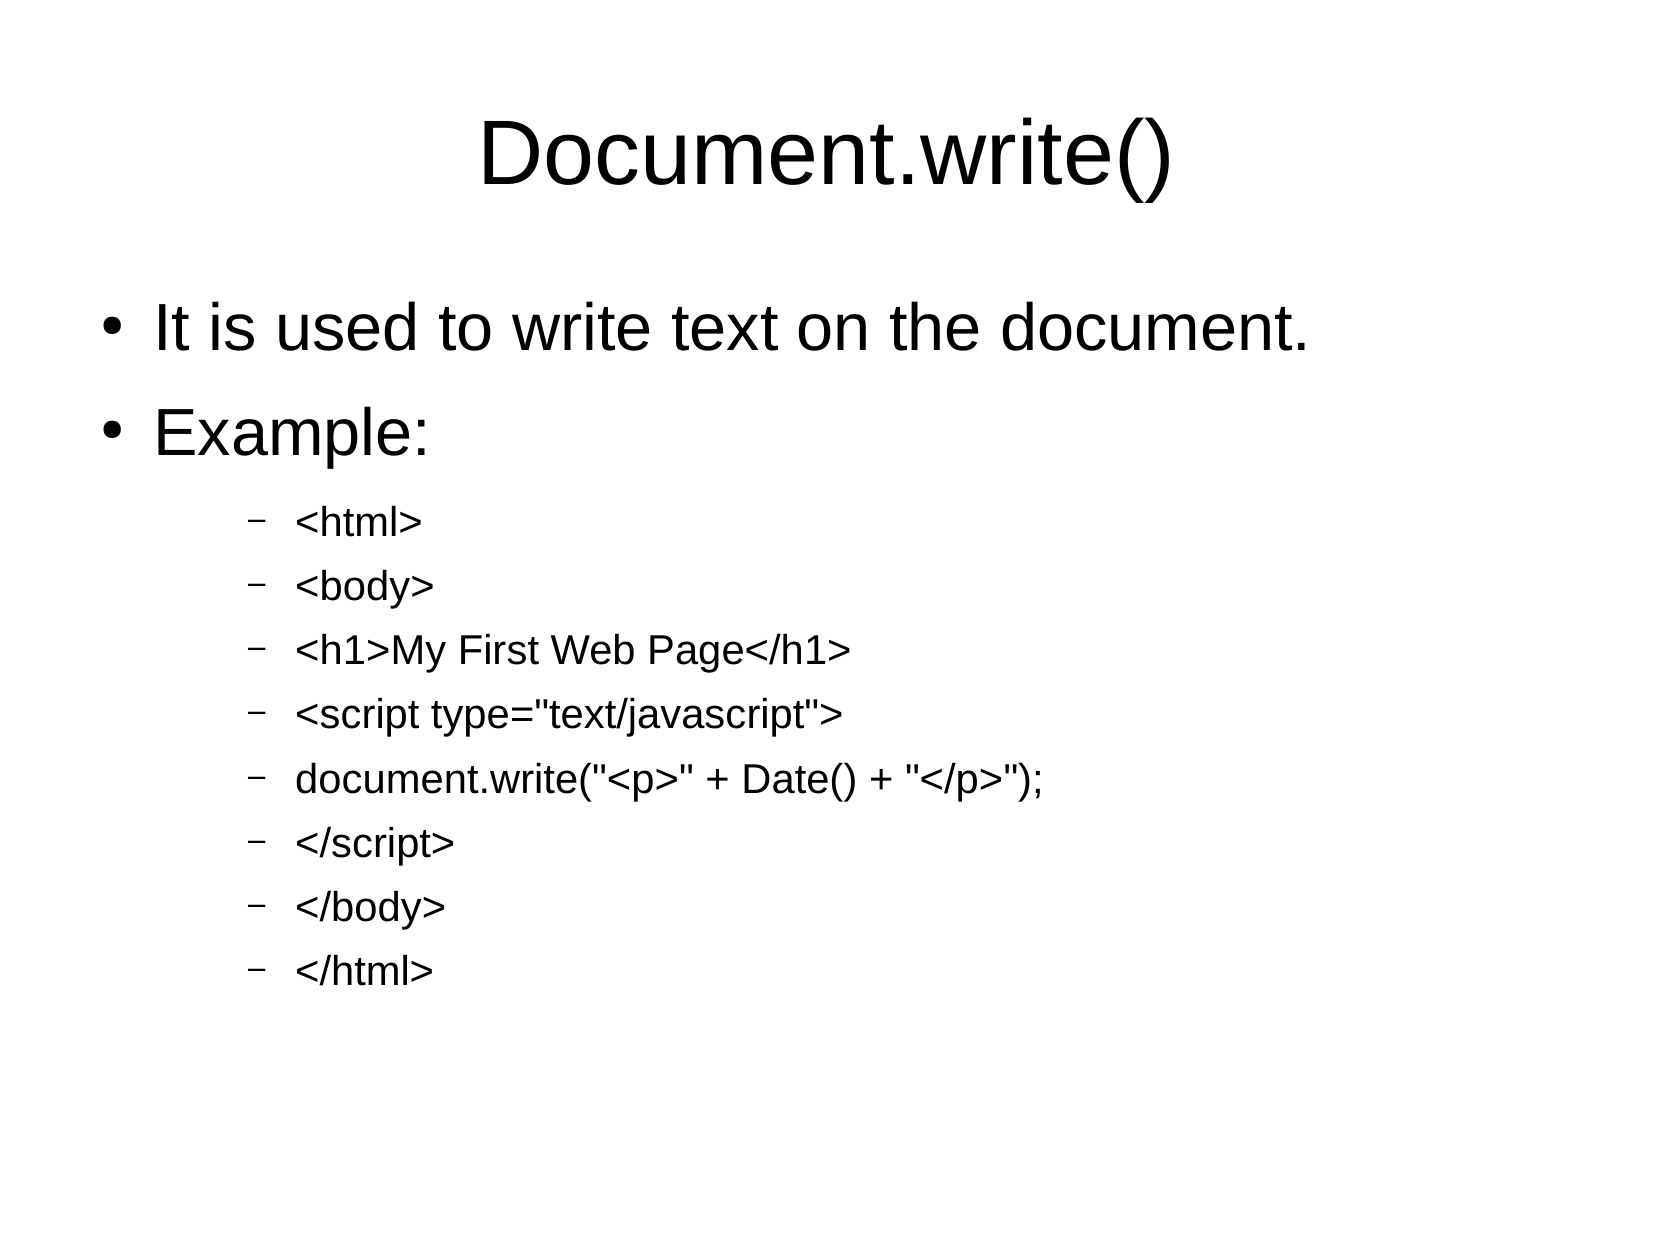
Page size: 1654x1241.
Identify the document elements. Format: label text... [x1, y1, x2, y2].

list It is used to write text on the document. Example: <html> <body> <h1>My First Web Page</h1> <script type="text/javascript"> document.write("<p>" + Date() + "</p>"); </script> </body> </html> [82, 290, 1571, 1109]
title Document.write() [82, 49, 1571, 257]
